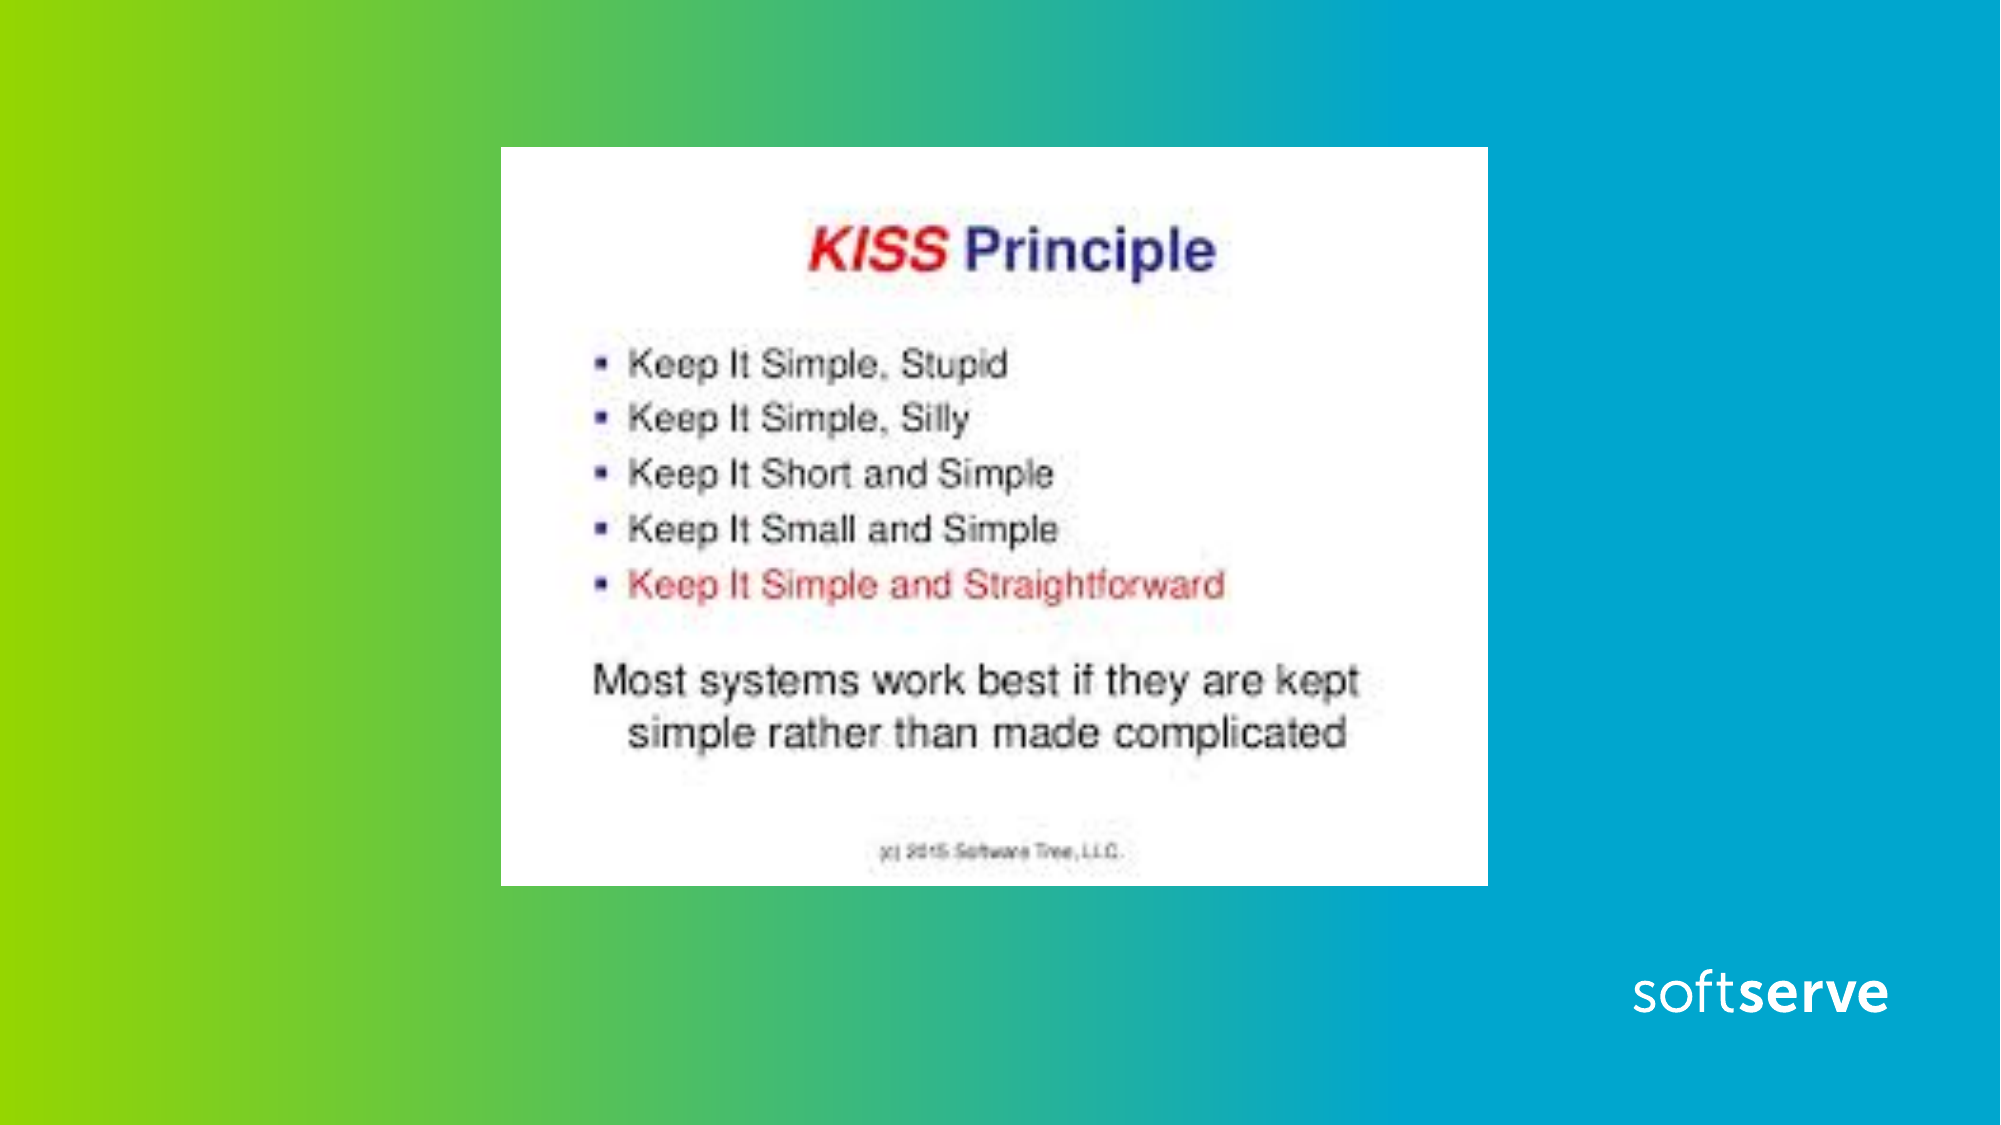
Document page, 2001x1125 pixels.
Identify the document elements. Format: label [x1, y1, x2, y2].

picture [501, 147, 1487, 886]
